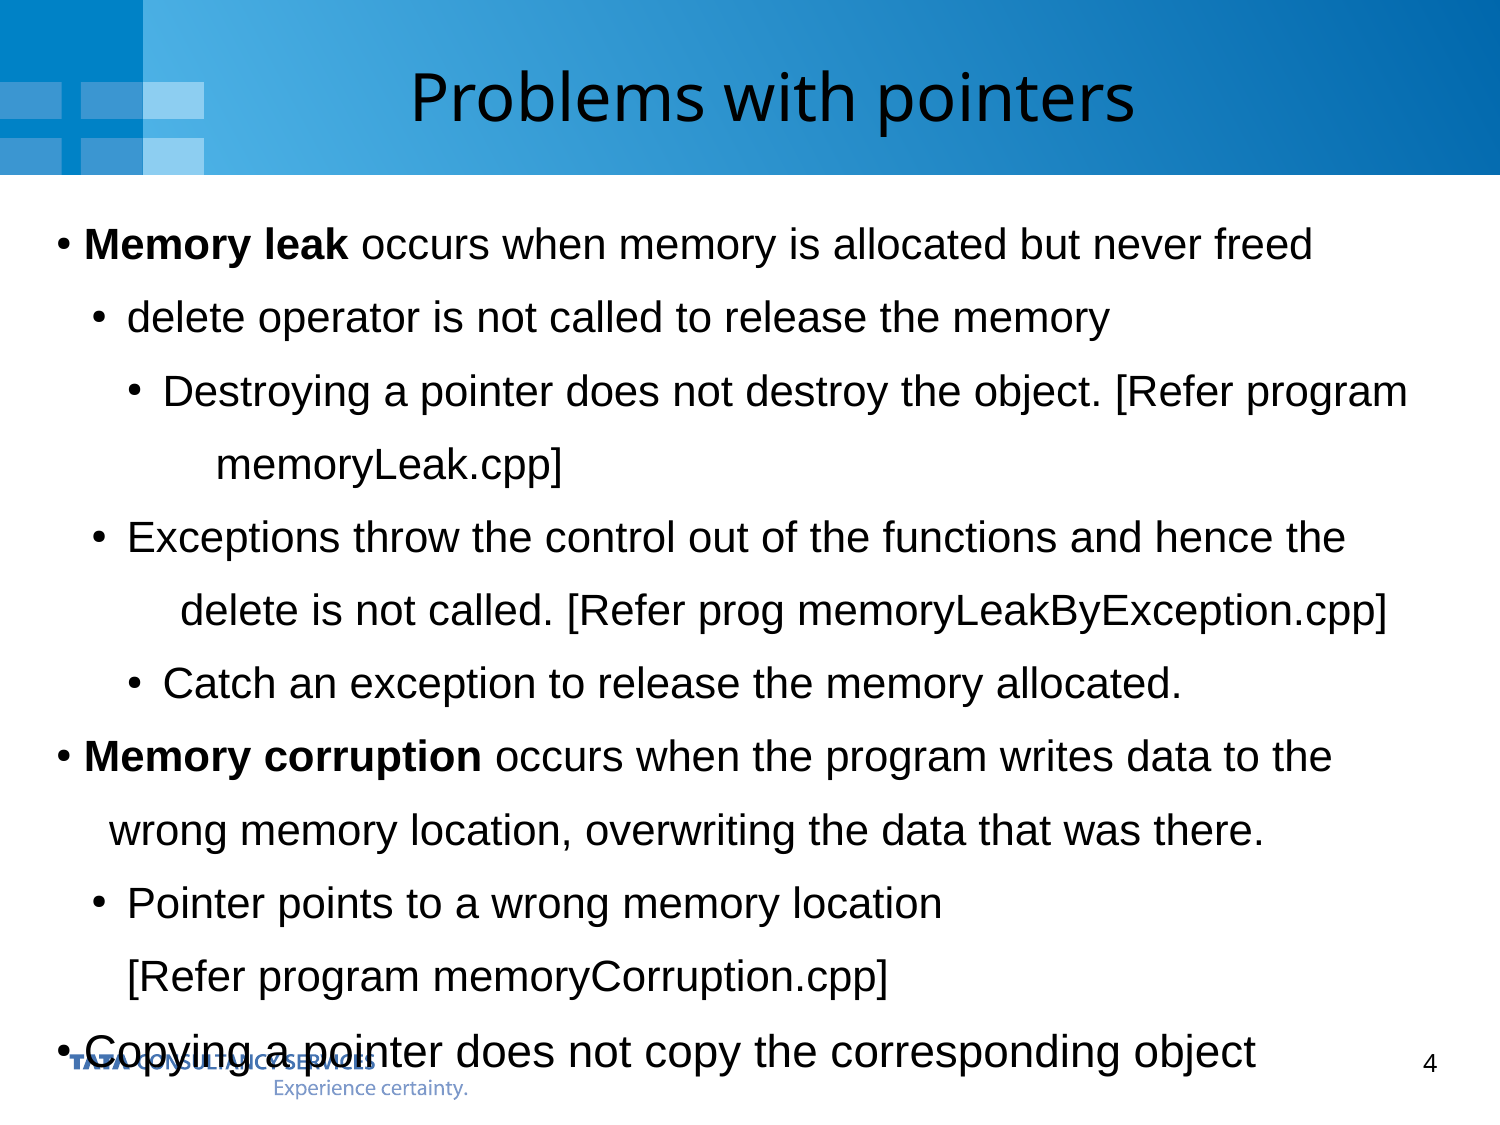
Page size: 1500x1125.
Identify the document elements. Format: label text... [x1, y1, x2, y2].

text_box Problems with pointers [200, 1, 1347, 188]
text_box Memory leak occurs when memory is allocated but never freed delete operator is not called to release the memory Destroying a pointer does not destroy the object. [Refer program memoryLeak.cpp] Exceptions throw the control out of the functions and hence the delete is not called. [Refer prog memoryLeakByException.cpp] Catch an exception to release the memory allocated. Memory corruption occurs when the program writes data to the wrong memory location, overwriting the data that was there. Pointer points to a wrong memory location [Refer program memoryCorruption.cpp] Copying a pointer does not copy the corresponding object [23, 188, 1477, 1061]
